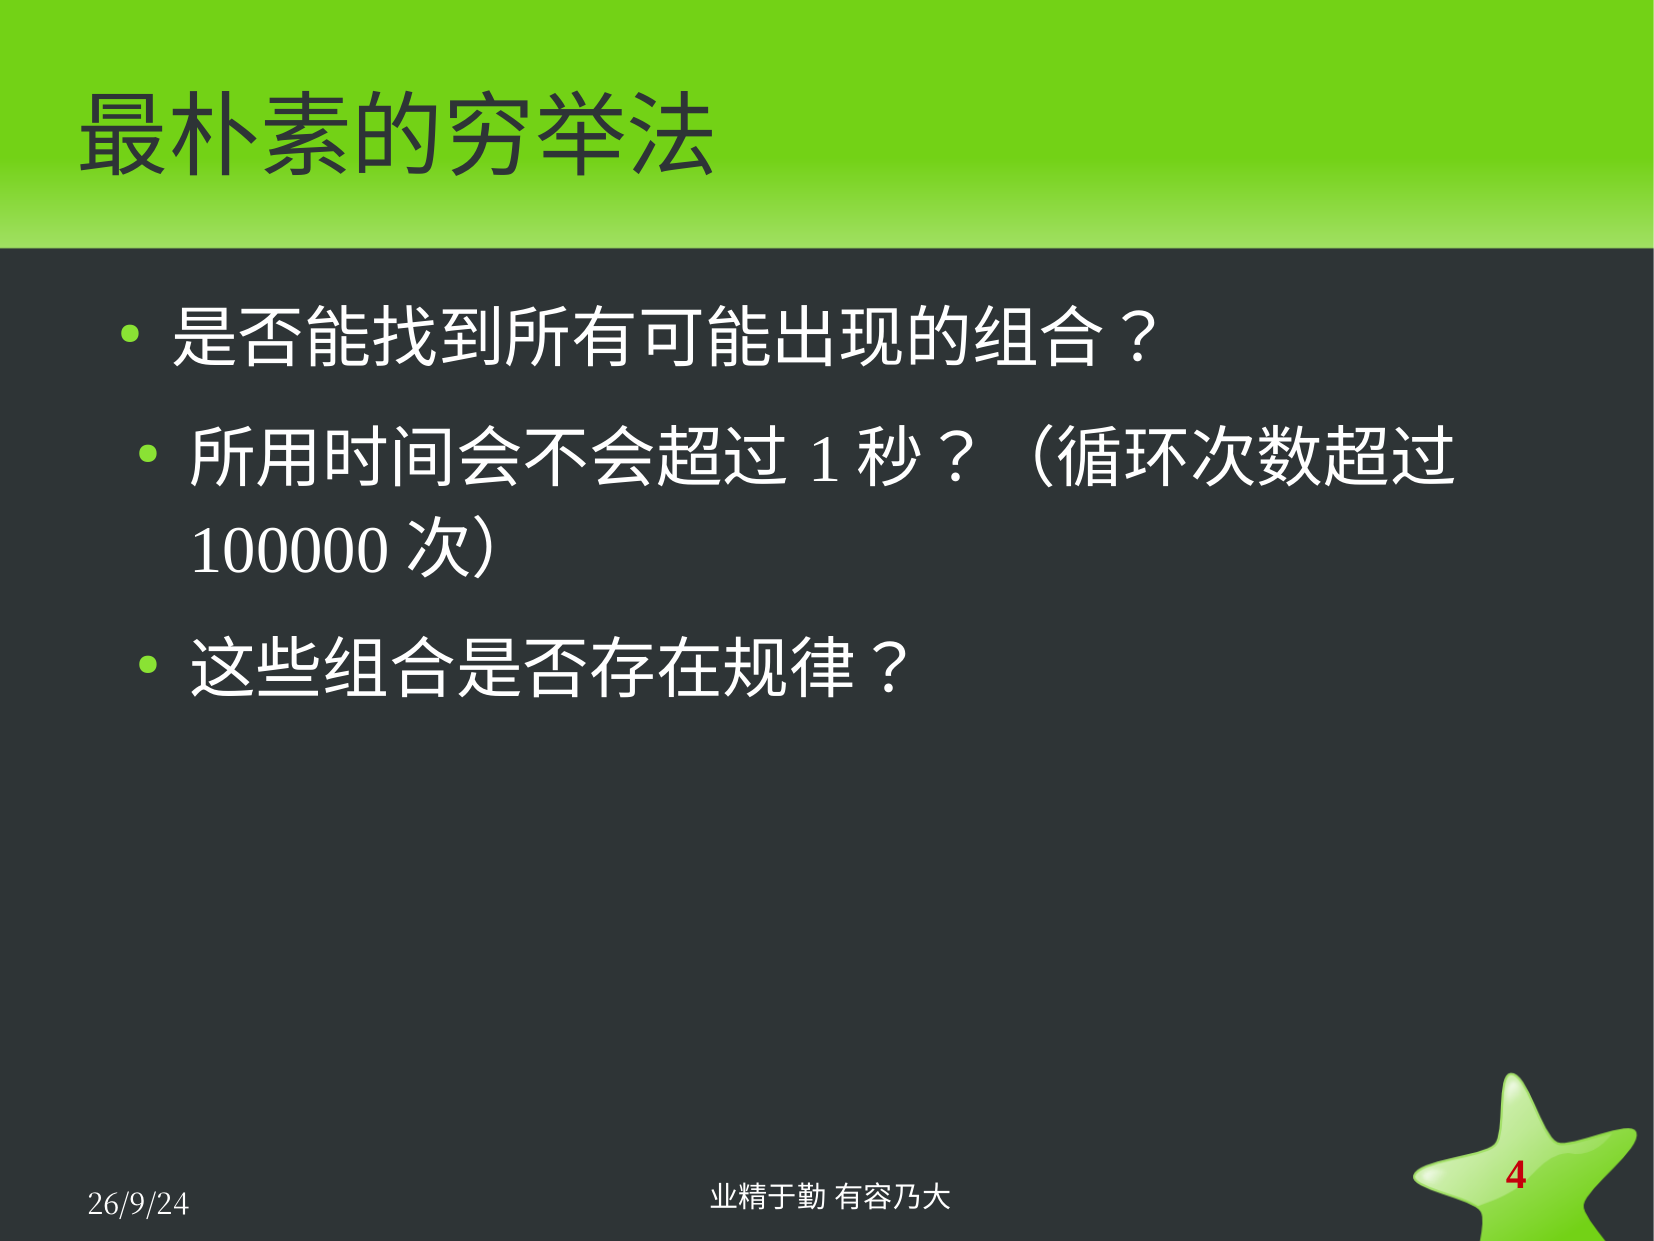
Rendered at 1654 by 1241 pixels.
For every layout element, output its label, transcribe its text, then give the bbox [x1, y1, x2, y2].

picture [0, 0, 1654, 1241]
title 最朴素的穷举法 [76, 29, 1565, 237]
list 是否能找到所有可能出现的组合？ 所用时间会不会超过1秒？（循环次数超过 100000次） 这些组合是否存在规律？ [82, 290, 1571, 1109]
